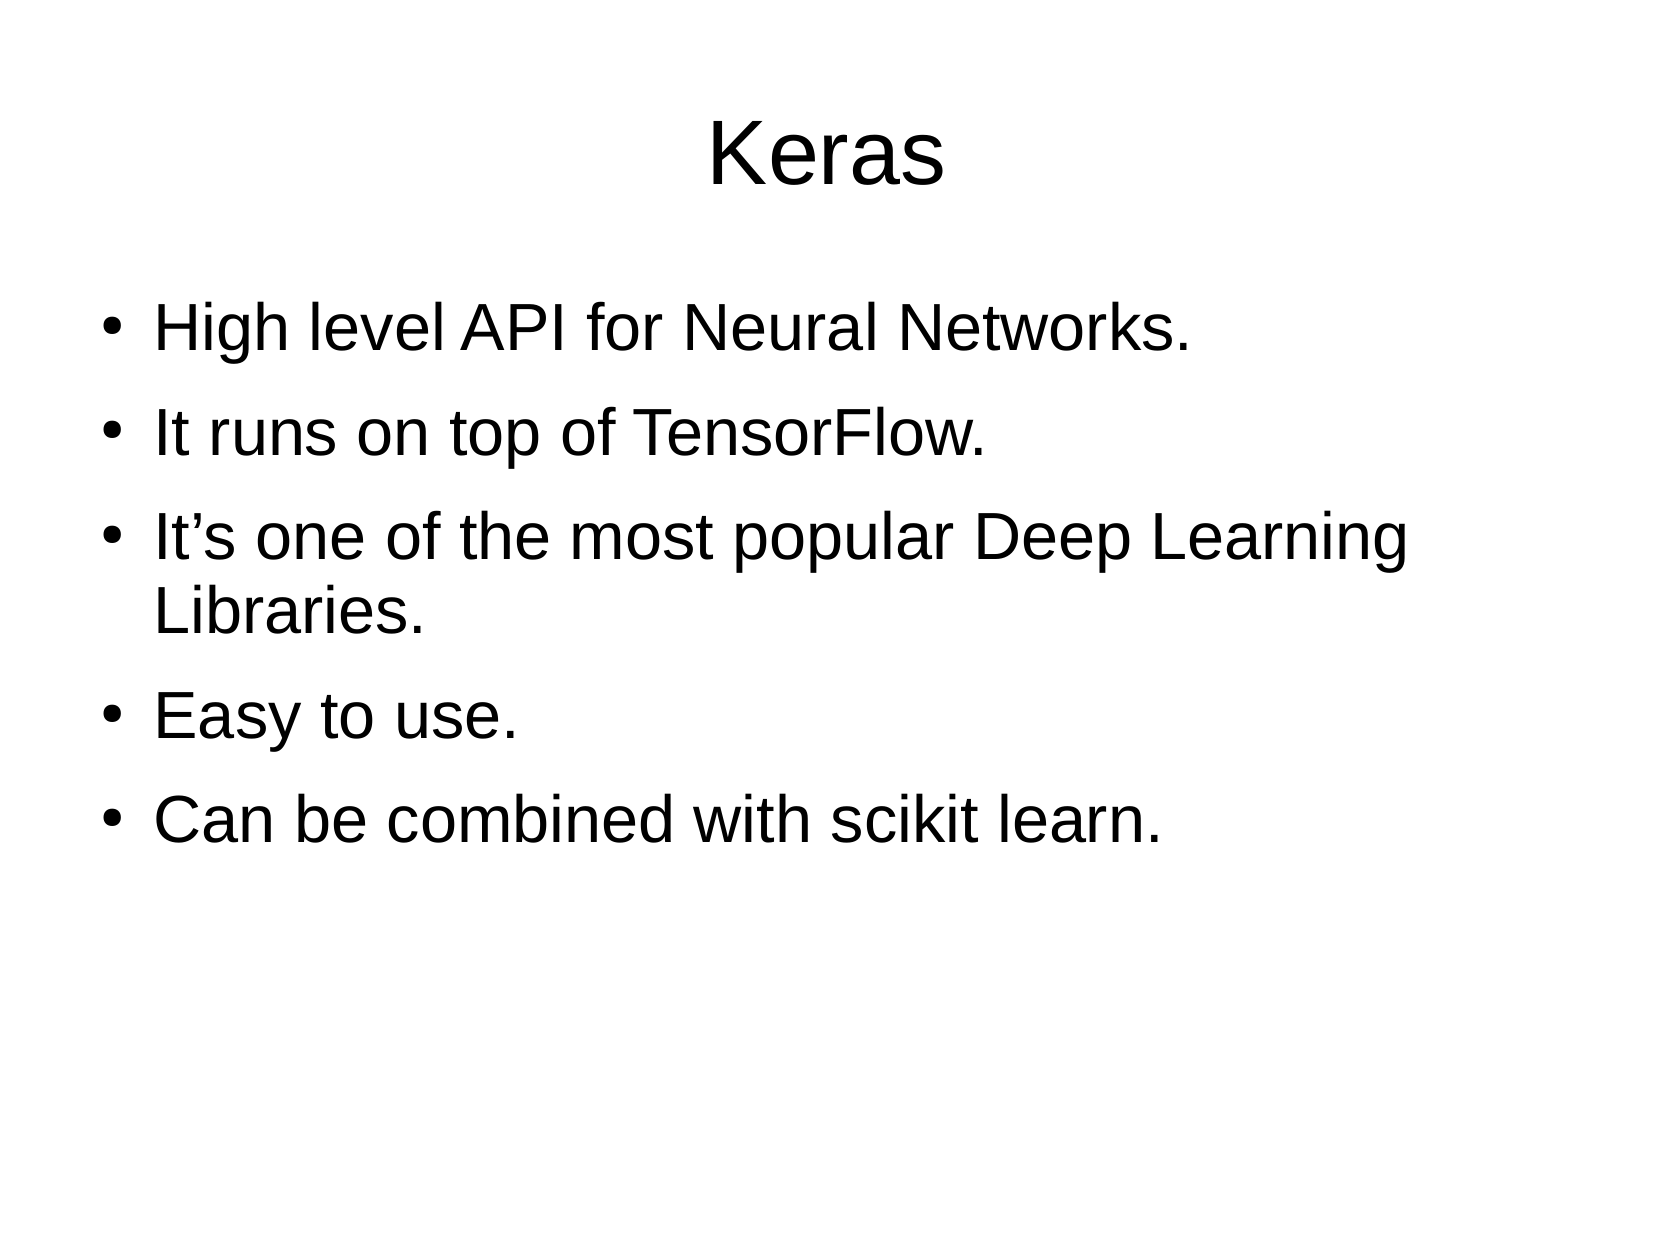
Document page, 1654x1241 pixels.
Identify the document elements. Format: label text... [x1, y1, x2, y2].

title Keras [82, 49, 1571, 257]
list High level API for Neural Networks. It runs on top of TensorFlow. It’s one of the most popular Deep Learning Libraries. Easy to use. Can be combined with scikit learn. [82, 290, 1571, 1010]
